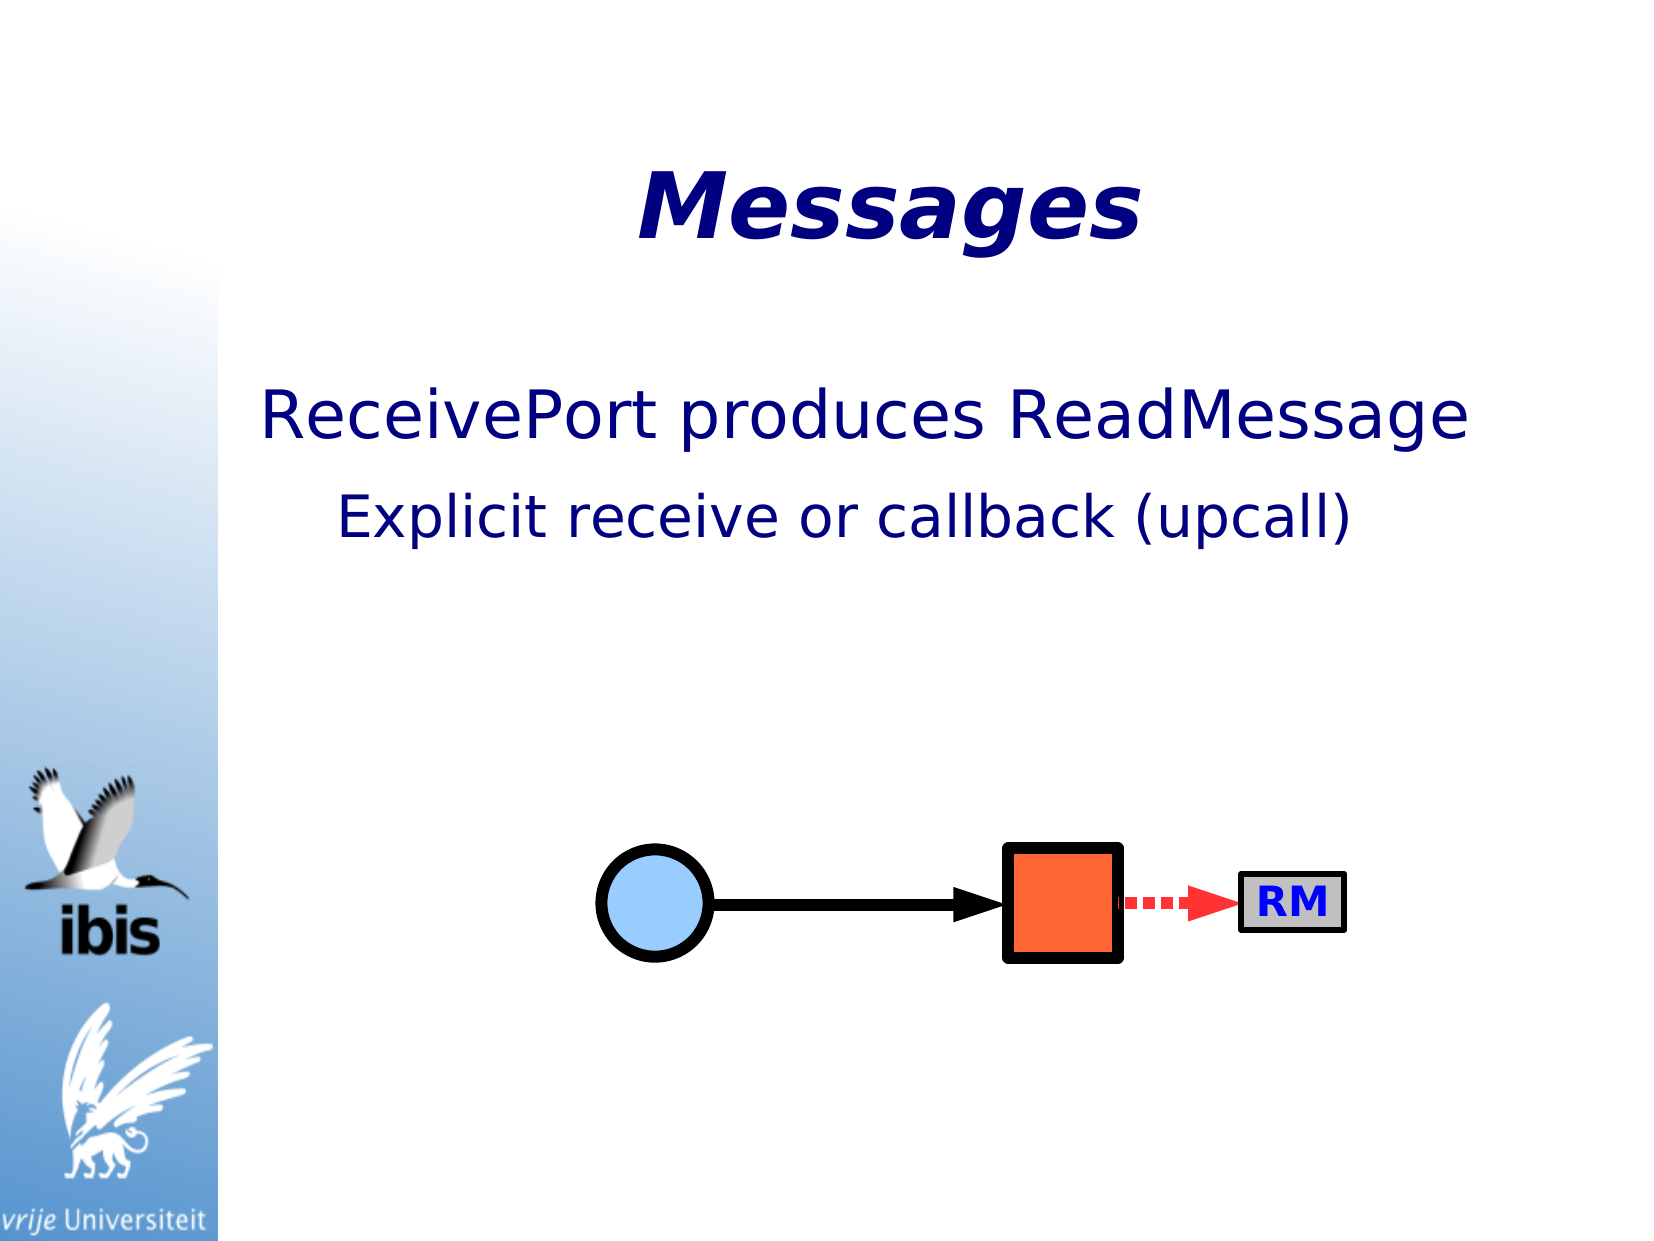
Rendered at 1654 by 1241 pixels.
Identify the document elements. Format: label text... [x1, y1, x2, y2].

text_box [1008, 848, 1118, 958]
text_box RM [1241, 874, 1345, 930]
picture [0, 0, 218, 1241]
list ReceivePort produces ReadMessage Explicit receive or callback (upcall) [241, 376, 1654, 1158]
text_box [601, 849, 709, 957]
title Messages [248, 102, 1534, 310]
